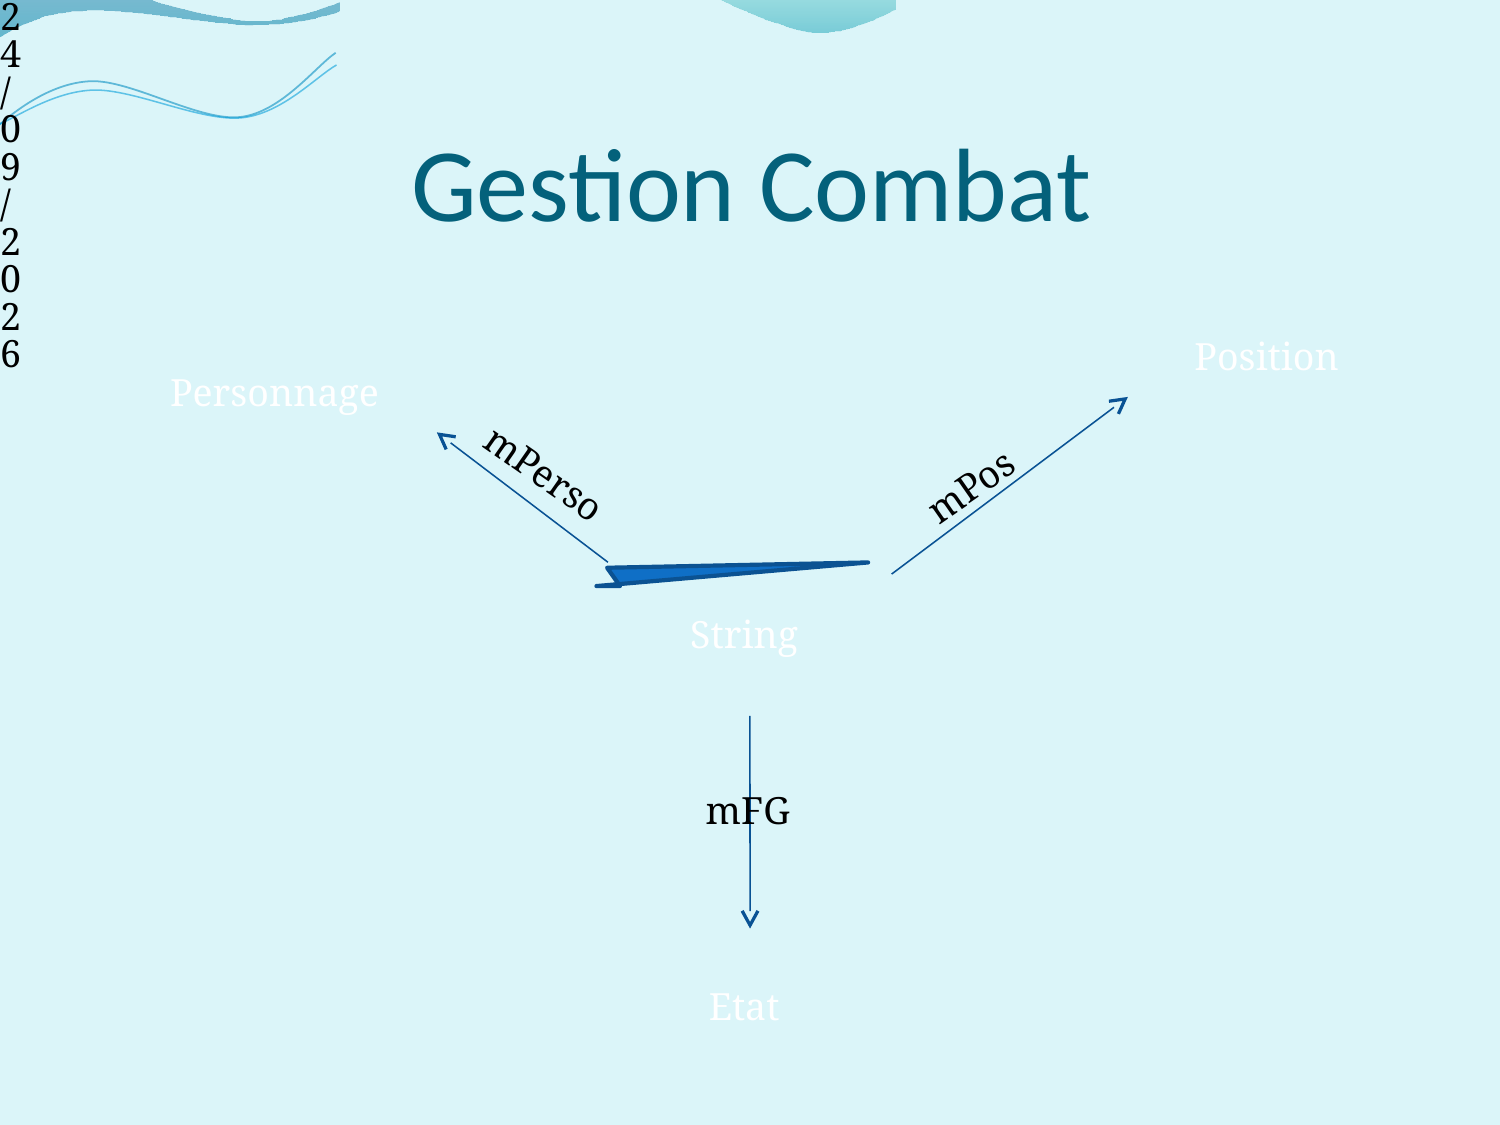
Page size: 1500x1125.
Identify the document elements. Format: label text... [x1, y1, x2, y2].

text_box mPerso [460, 401, 660, 566]
text_box mPos [901, 388, 1091, 546]
text_box String [596, 562, 869, 587]
title Gestion Combat [76, 54, 1427, 243]
text_box mFG [690, 779, 827, 840]
